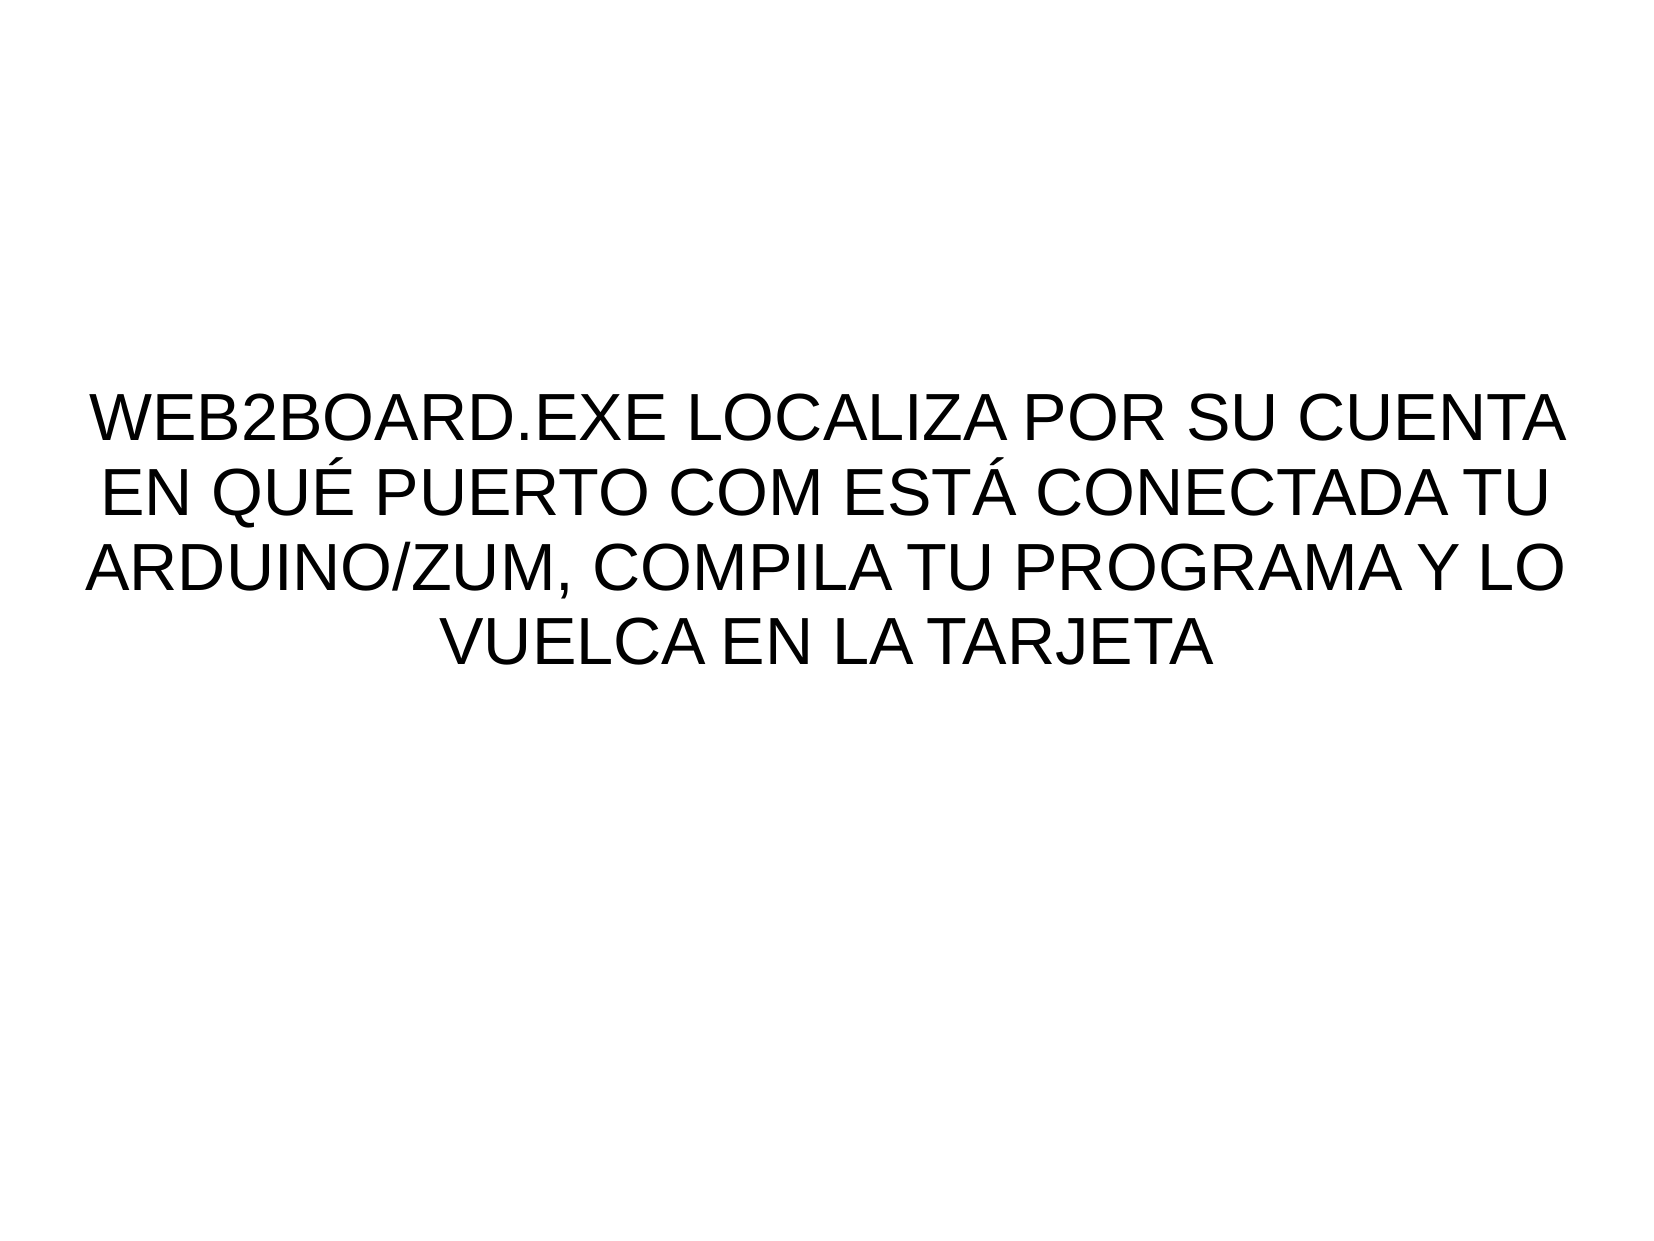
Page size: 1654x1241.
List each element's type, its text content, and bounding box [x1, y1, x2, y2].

subtitle WEB2BOARD.EXE LOCALIZA POR SU CUENTA EN QUÉ PUERTO COM ESTÁ CONECTADA TU ARDUINO/ZUM, COMPILA TU PROGRAMA Y LO VUELCA EN LA TARJETA [82, 49, 1571, 1010]
